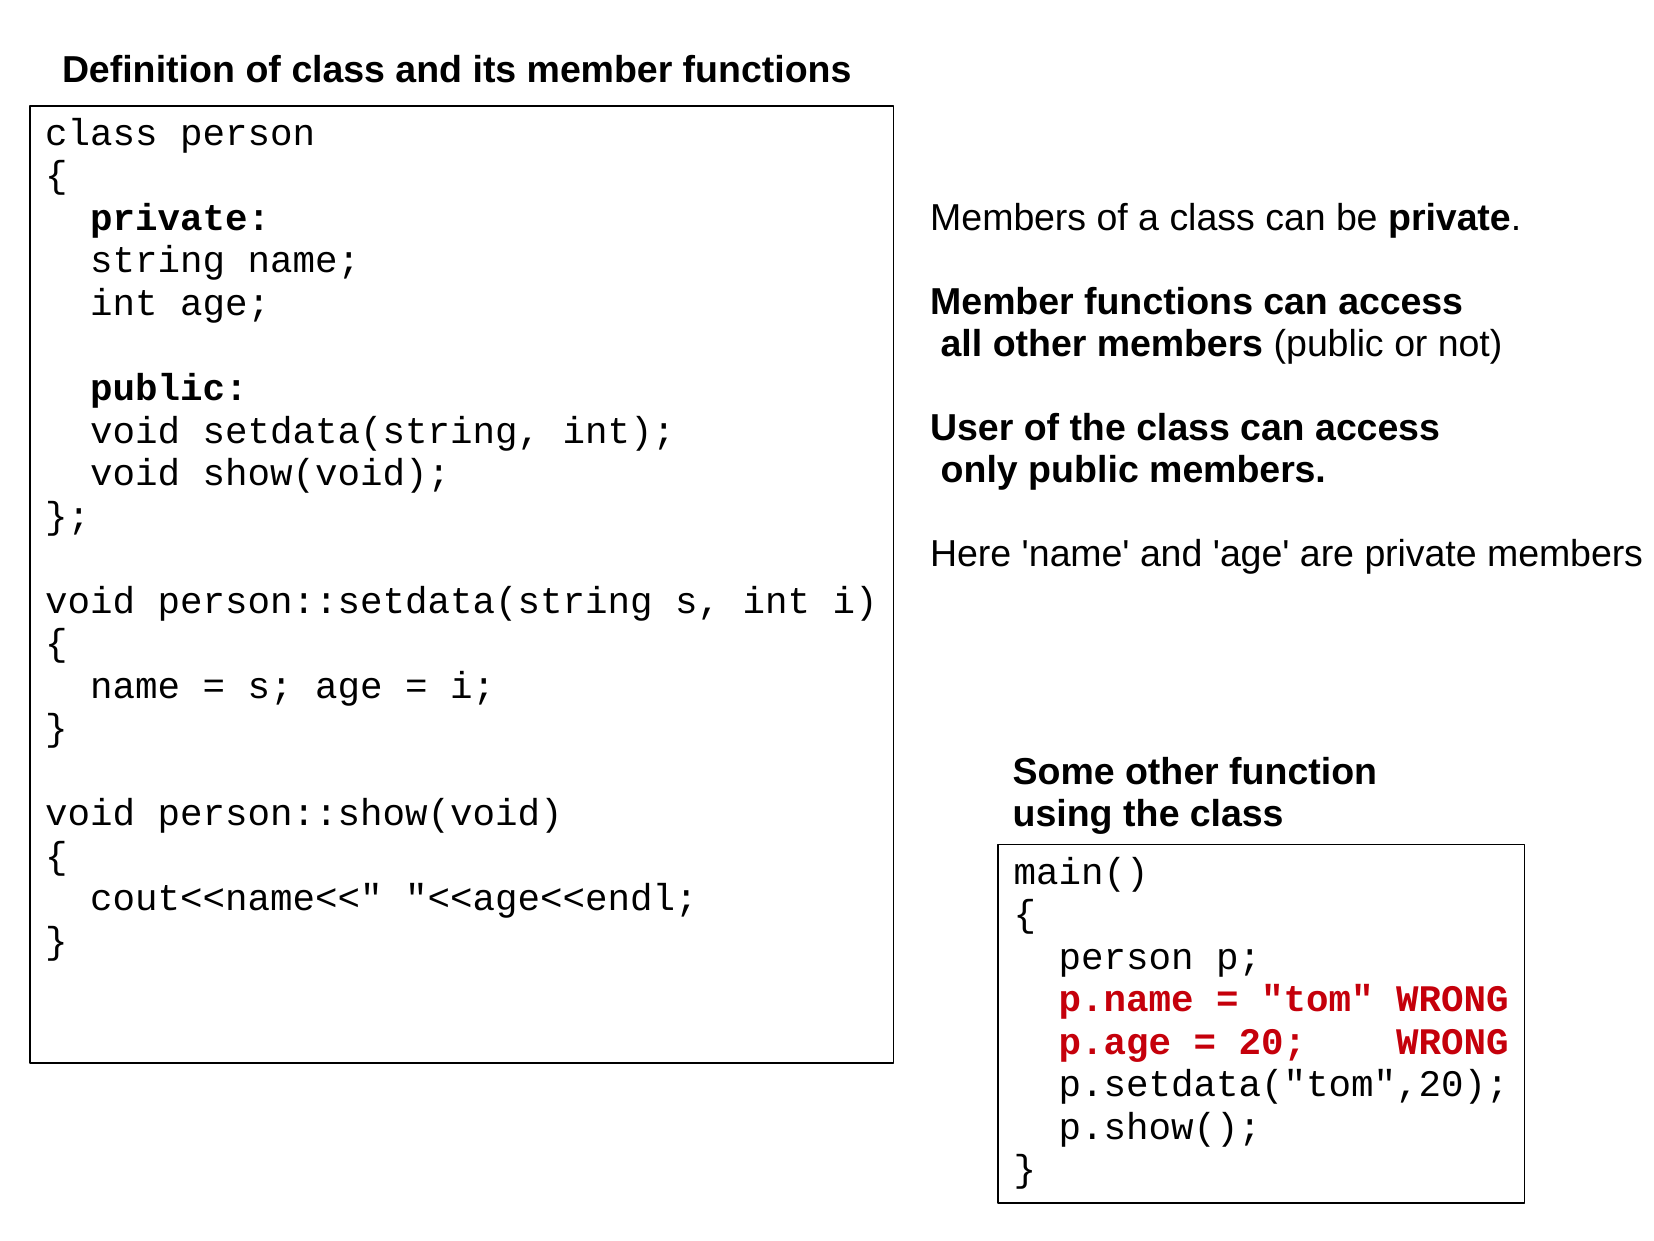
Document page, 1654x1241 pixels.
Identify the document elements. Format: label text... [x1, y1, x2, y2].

text_box Definition of class and its member functions [47, 41, 868, 99]
text_box Some other function using the class [998, 743, 1393, 843]
text_box Members of a class can be private. Member functions can access all other members (public or not) User of the class can access only public members. Here 'name' and 'age' are private members [915, 188, 1654, 582]
text_box main() { person p; p.name = "tom" WRONG p.age = 20; WRONG p.setdata("tom",20); p.show(); } [998, 844, 1525, 1204]
text_box class person { private: string name; int age; public: void setdata(string, int); void show(void); }; void person::setdata(string s, int i) { name = s; age = i; } void person::show(void) { cout<<name<<" "<<age<<endl; } [29, 105, 894, 1064]
